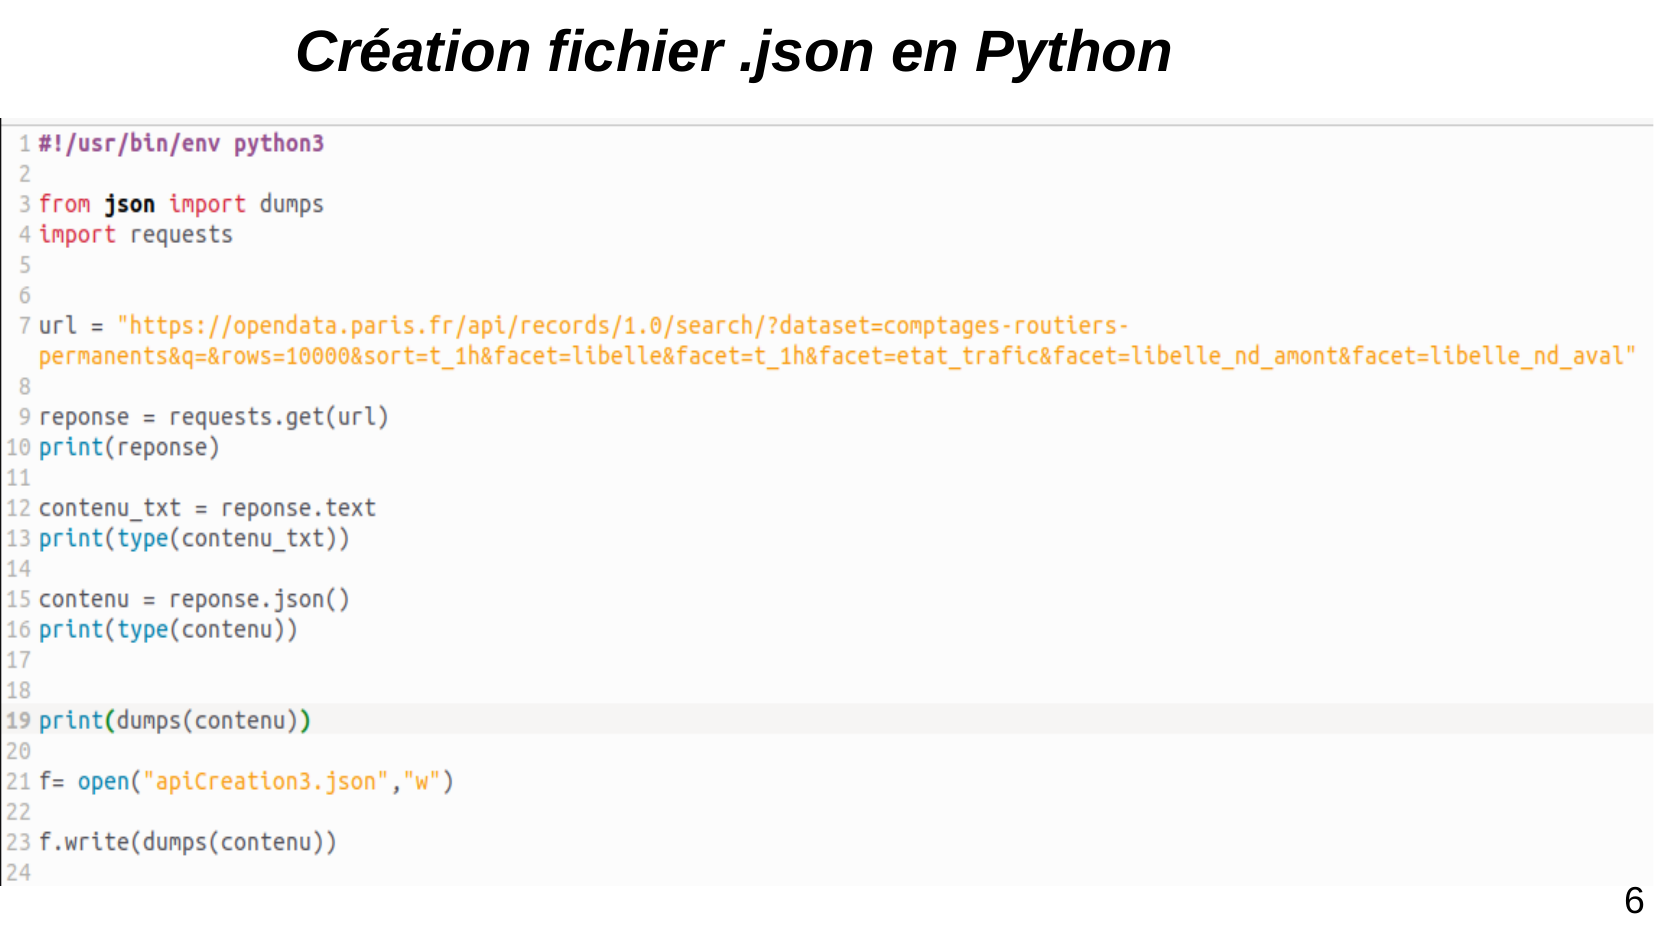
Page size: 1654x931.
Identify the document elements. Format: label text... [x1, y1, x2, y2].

picture [0, 118, 1654, 886]
text_box <numéro> [1609, 871, 1654, 931]
text_box Création fichier .json en Python [17, 11, 1625, 92]
